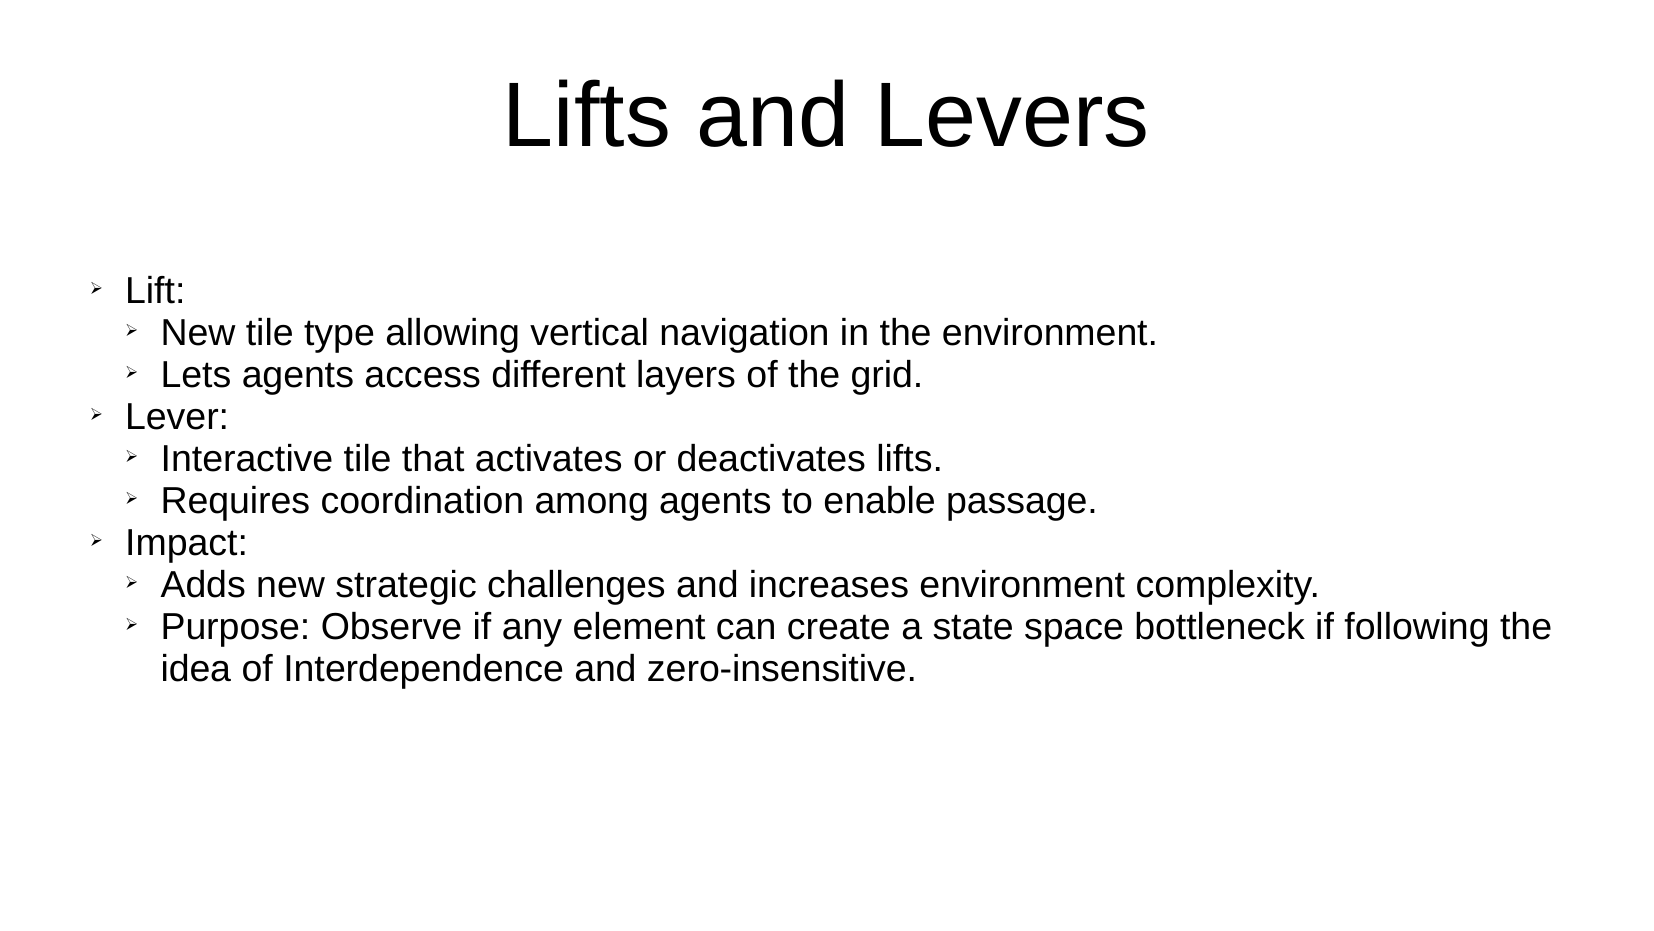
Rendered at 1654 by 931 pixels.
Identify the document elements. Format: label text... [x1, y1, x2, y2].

text_box Lift: New tile type allowing vertical navigation in the environment. Lets agents access different layers of the grid. Lever: Interactive tile that activates or deactivates lifts. Requires coordination among agents to enable passage. Impact: Adds new strategic challenges and increases environment complexity. Purpose: Observe if any element can create a state space bottleneck if following the idea of Interdependence and zero-insensitive. [75, 262, 1576, 863]
title Lifts and Levers [82, 37, 1571, 193]
